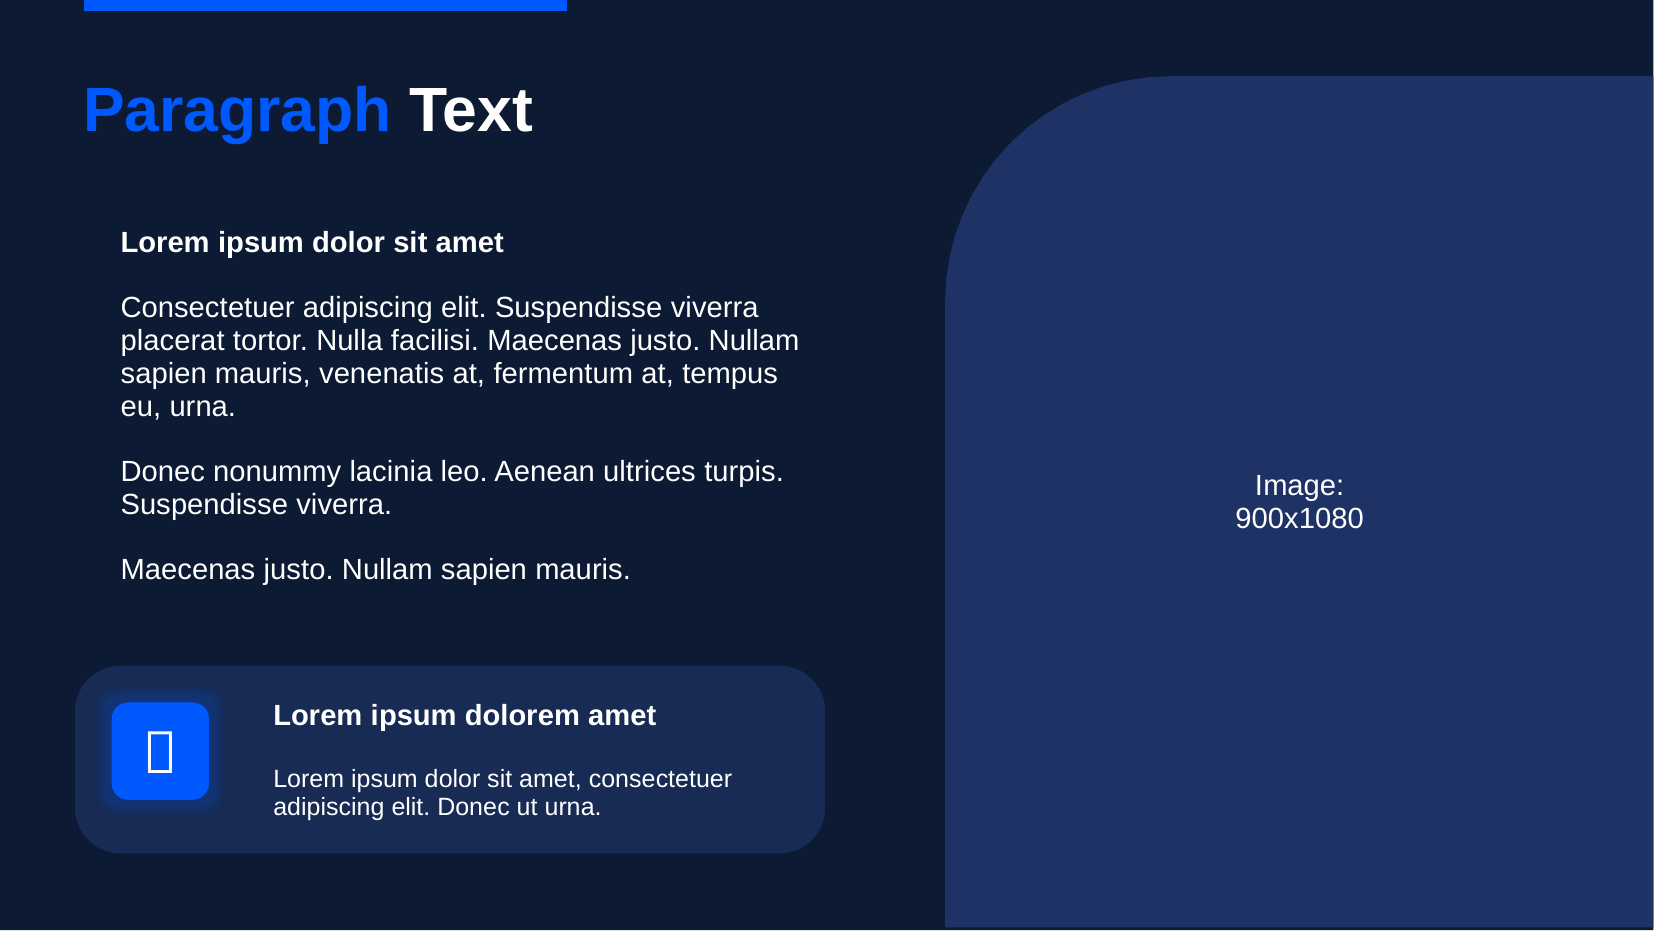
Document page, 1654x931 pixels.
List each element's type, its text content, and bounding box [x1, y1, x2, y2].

text_box [75, 665, 826, 854]
text_box Lorem ipsum dolor sit amet Consectetuer adipiscing elit. Suspendisse viverra placerat tortor. Nulla facilisi. Maecenas justo. Nullam sapien mauris, venenatis at, fermentum at, tempus eu, urna. Donec nonummy lacinia leo. Aenean ultrices turpis. Suspendisse viverra. Maecenas justo. Nullam sapien mauris. [85, 225, 826, 638]
text_box  [111, 702, 209, 800]
text_box Lorem ipsum dolorem amet Lorem ipsum dolor sit amet, consectetuer adipiscing elit. Donec ut urna. [237, 698, 788, 821]
text_box Image: 900x1080 [945, 76, 1654, 928]
title Paragraph Text [83, 75, 1570, 188]
